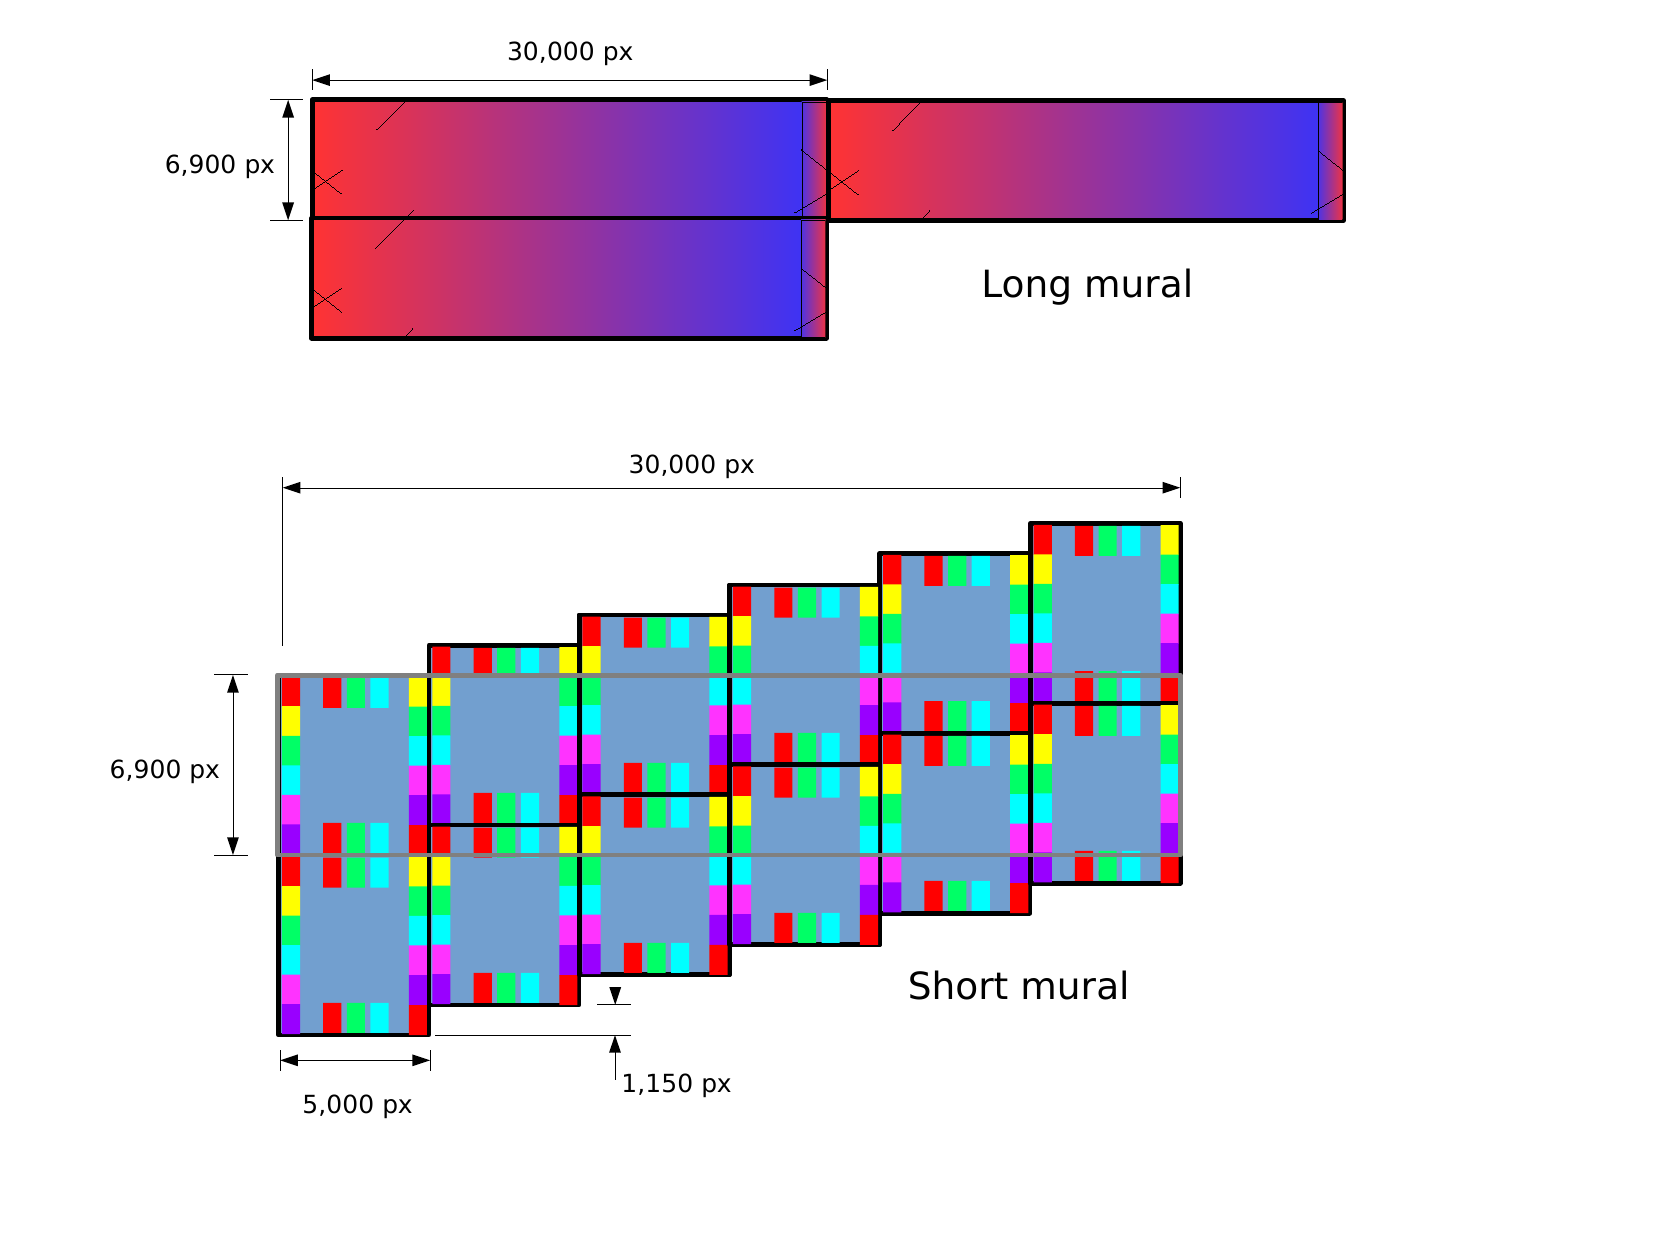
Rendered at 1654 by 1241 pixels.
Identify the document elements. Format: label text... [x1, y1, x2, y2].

text_box 5,000 px [287, 1082, 449, 1128]
text_box [828, 100, 1344, 221]
text_box Long mural [855, 255, 1321, 314]
text_box 1,150 px [606, 1061, 767, 1159]
text_box [278, 857, 1181, 1036]
text_box 30,000 px [492, 30, 653, 80]
text_box [280, 678, 1178, 853]
text_box [429, 523, 1181, 673]
text_box 30,000 px [613, 489, 774, 493]
text_box Short mural [786, 957, 1252, 1016]
text_box 30,000 px [613, 442, 774, 488]
text_box 6,900 px [150, 142, 311, 241]
text_box 6,900 px [94, 747, 256, 845]
text_box [311, 99, 827, 339]
